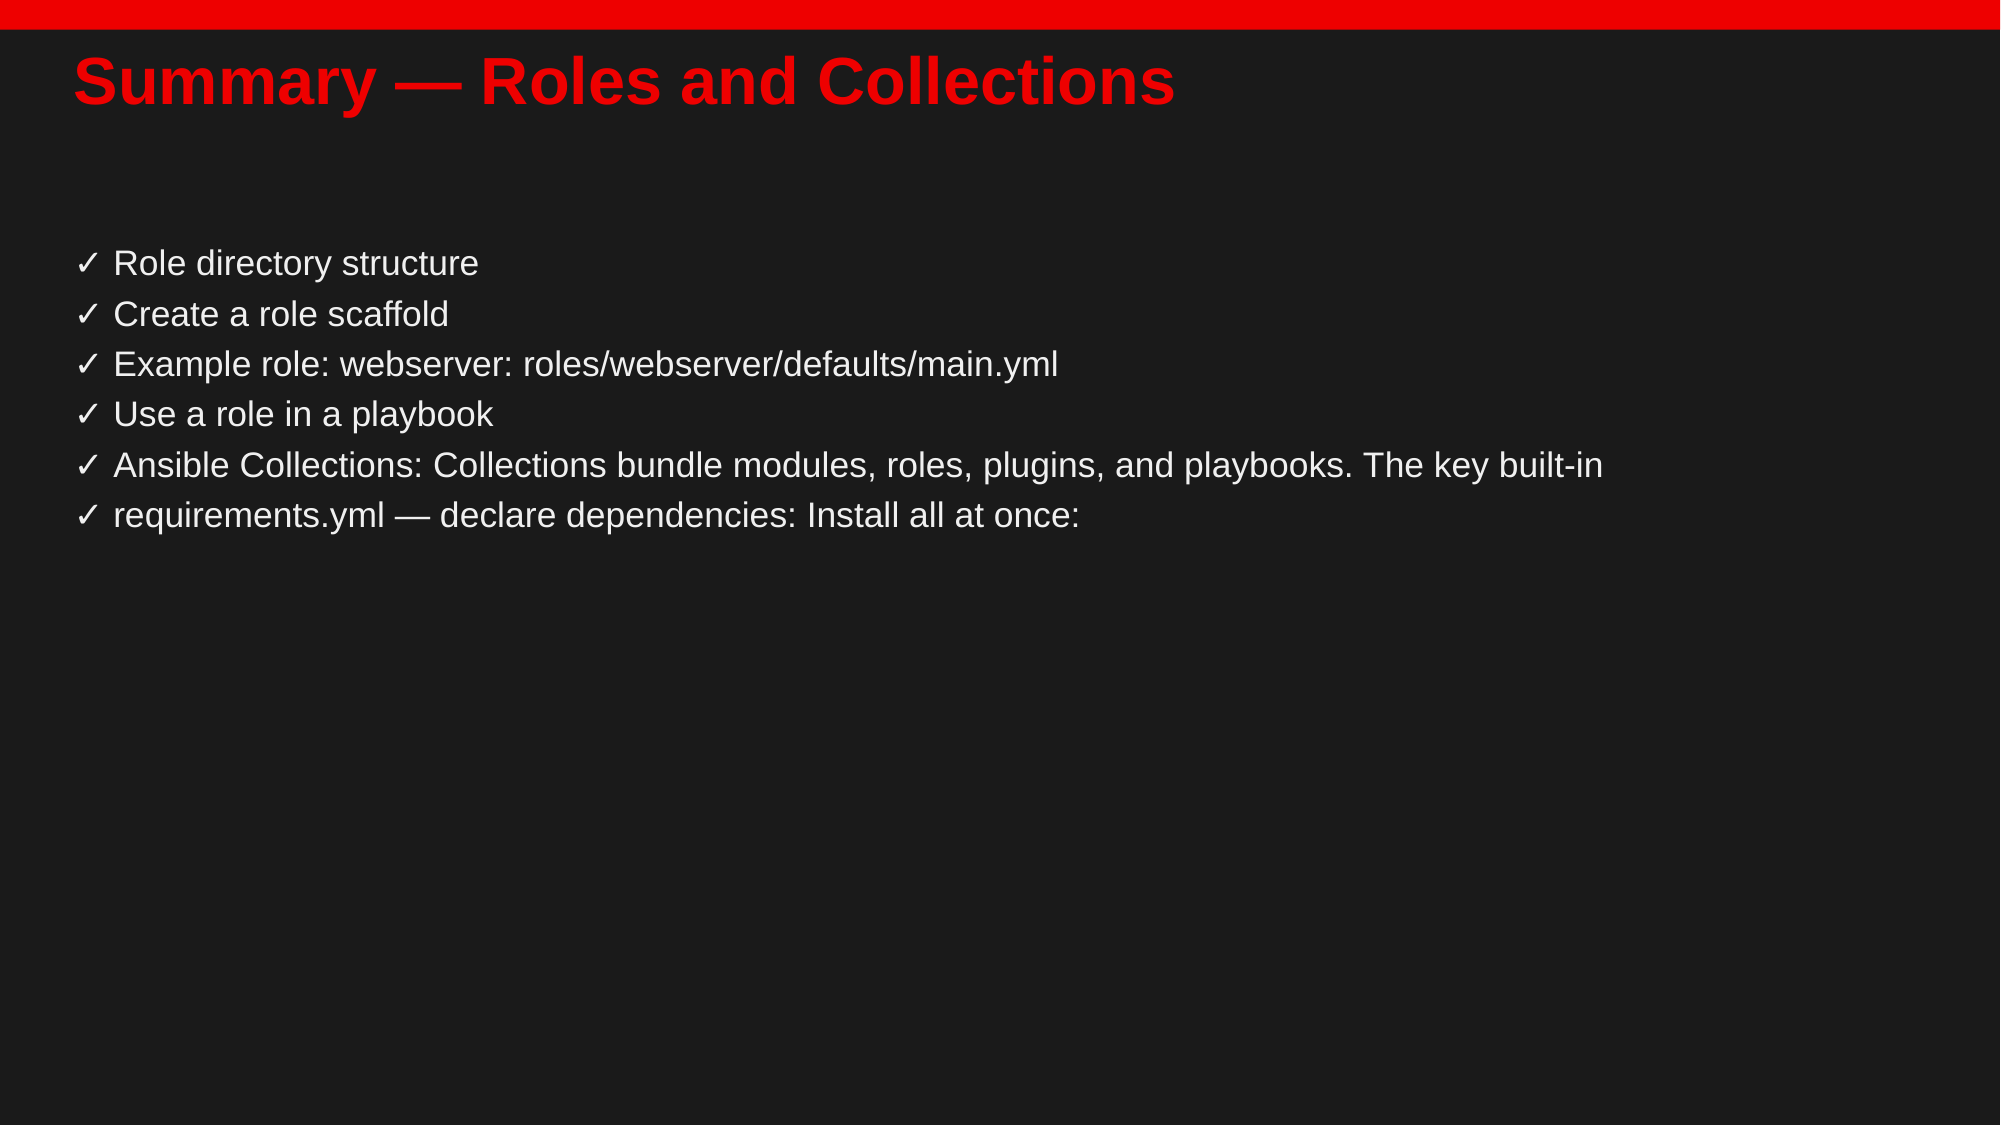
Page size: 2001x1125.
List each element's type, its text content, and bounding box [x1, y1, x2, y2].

text_box Summary — Roles and Collections [59, 36, 1942, 208]
text_box ✓ Role directory structure ✓ Create a role scaffold ✓ Example role: webserver: roles/webserver/defaults/main.yml ✓ Use a role in a playbook ✓ Ansible Collections: Collections bundle modules, roles, plugins, and playbooks. The key built-in ✓ requirements.yml — declare dependencies: Install all at once: [59, 236, 1942, 1037]
text_box [0, 0, 2001, 30]
